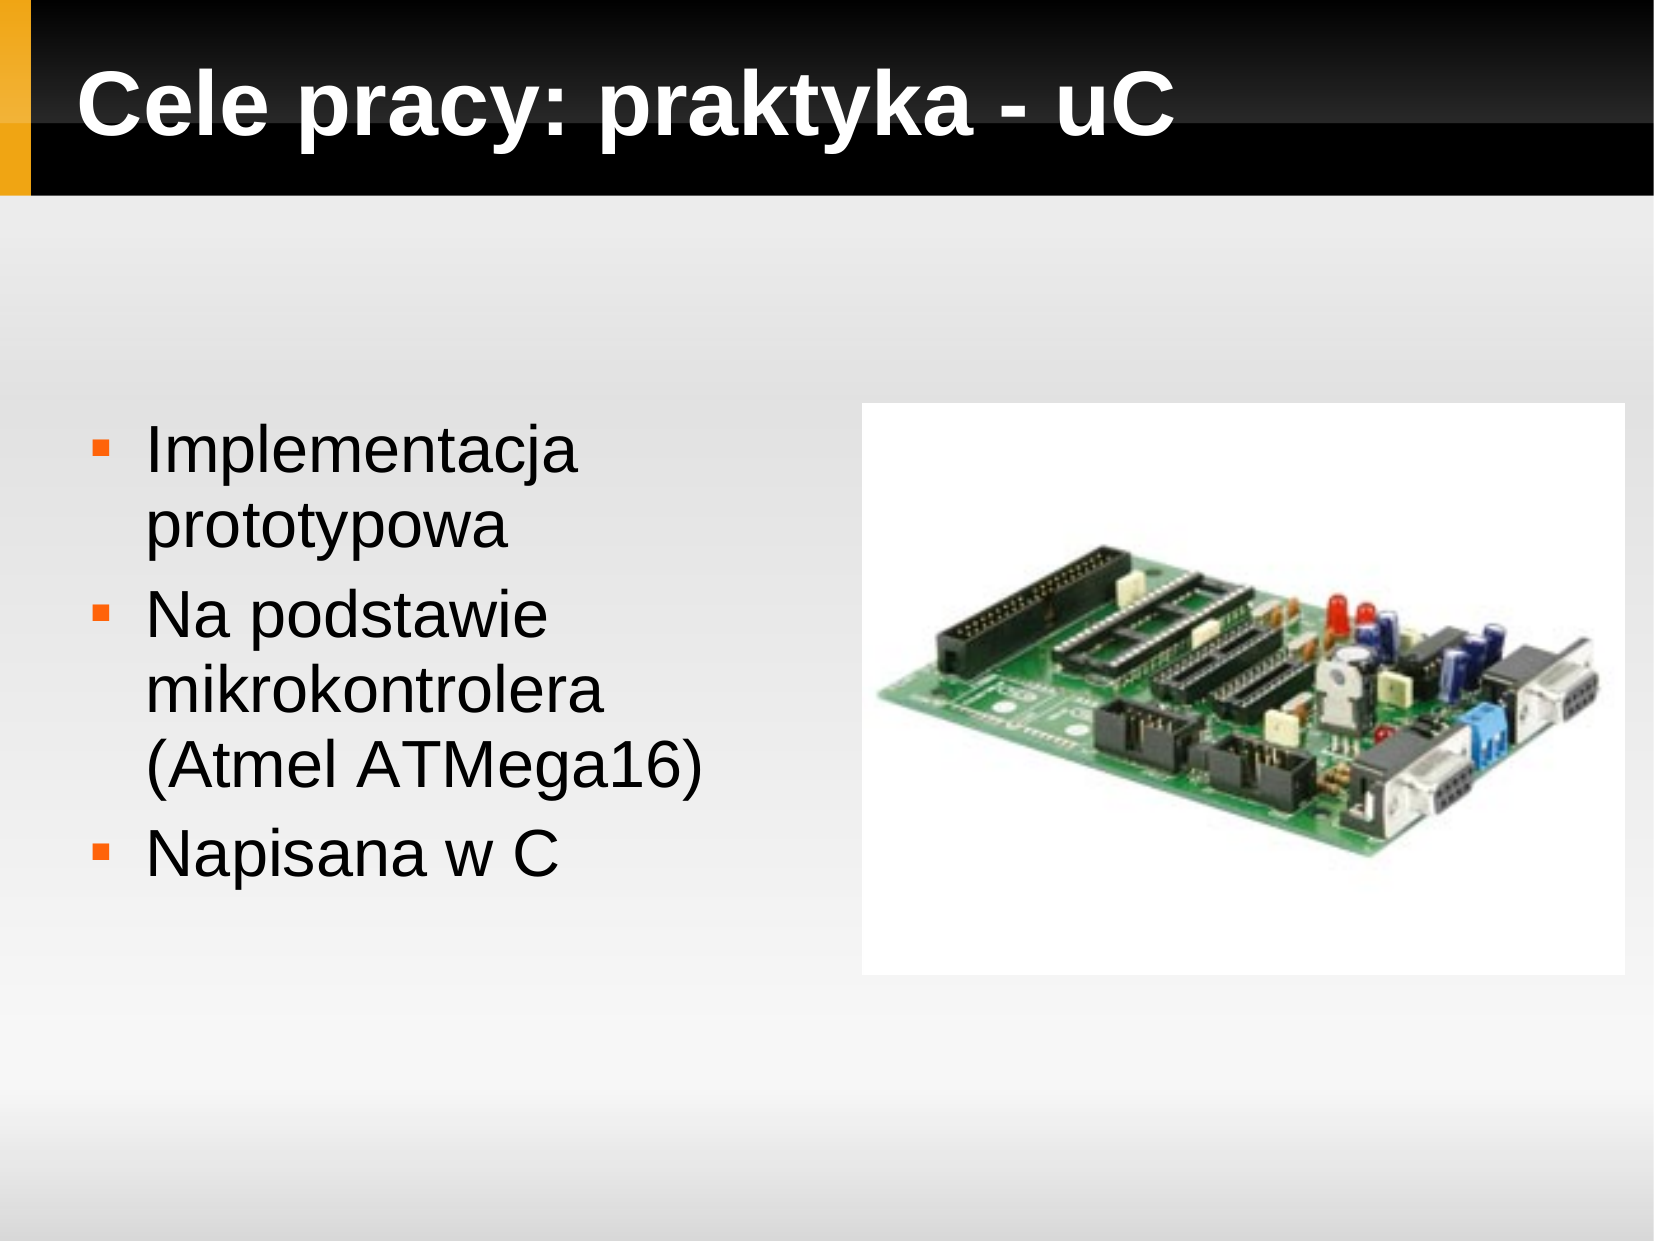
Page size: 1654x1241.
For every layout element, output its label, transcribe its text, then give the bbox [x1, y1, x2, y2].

picture [0, 0, 1654, 1241]
list Implementacja prototypowa Na podstawie mikrokontrolera (Atmel ATMega16) Napisana w C [75, 412, 802, 1023]
title Cele pracy: praktyka - uC [76, 0, 1565, 208]
